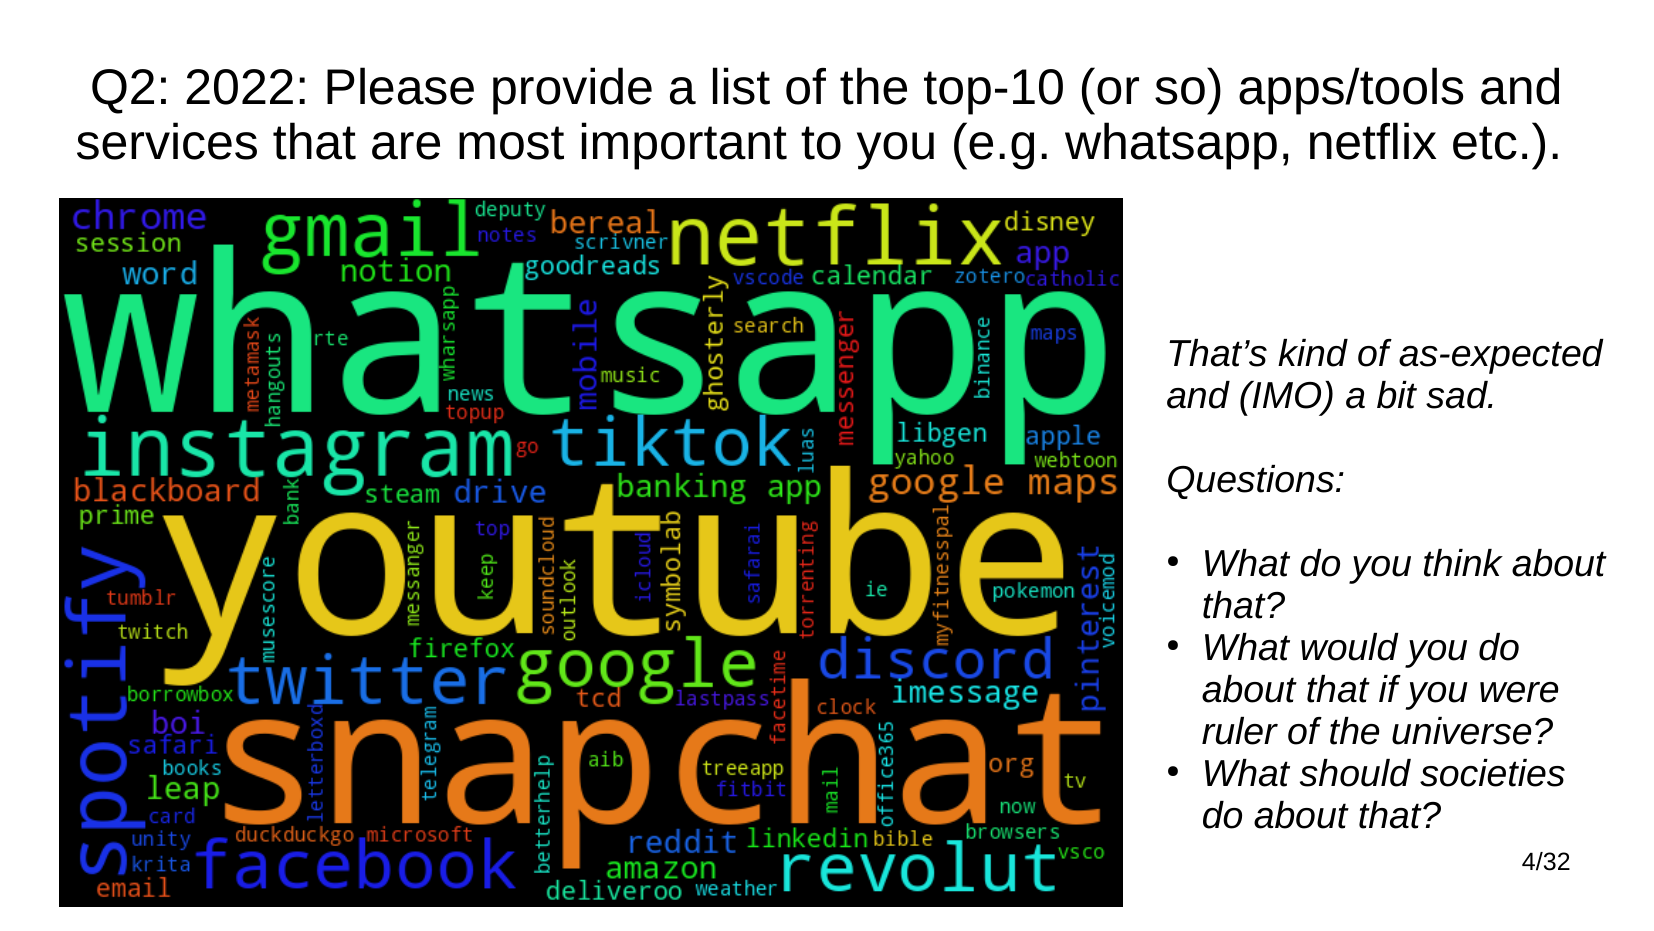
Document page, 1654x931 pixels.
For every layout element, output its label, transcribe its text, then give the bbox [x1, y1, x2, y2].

text_box That’s kind of as-expected and (IMO) a bit sad. Questions: What do you think about that? What would you do about that if you were ruler of the universe? What should societies do about that? [1151, 324, 1625, 886]
picture [59, 198, 1123, 908]
title Q2: 2022: Please provide a list of the top-10 (or so) apps/tools and services that are most important to you (e.g. whatsapp, netflix etc.). [29, 31, 1625, 199]
